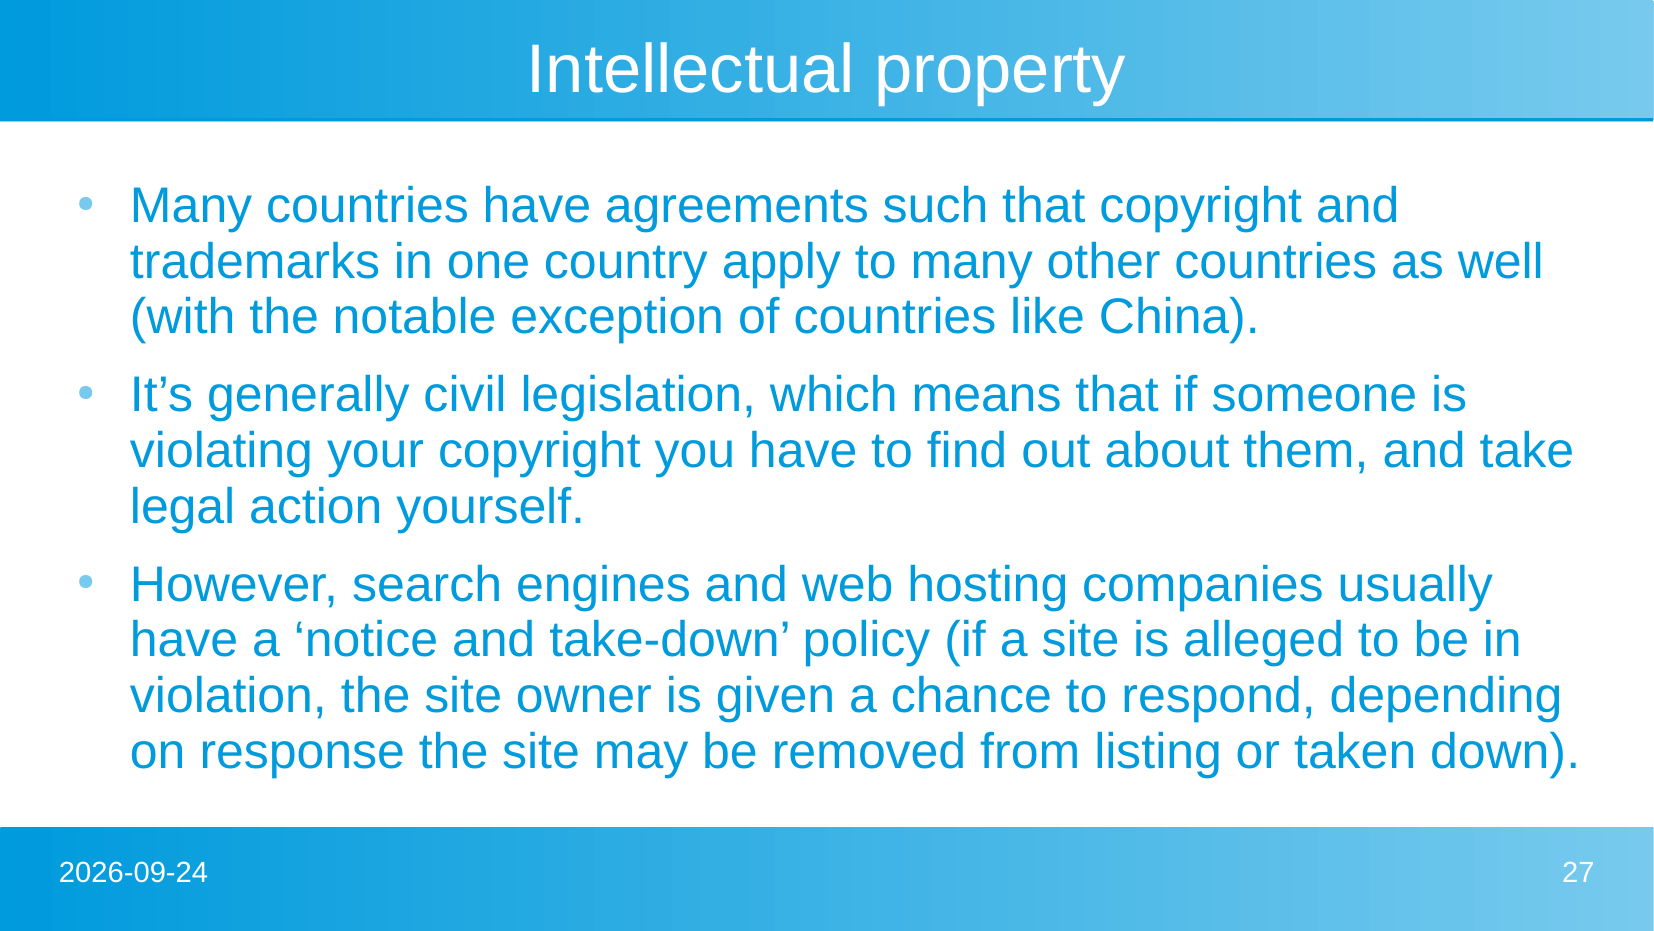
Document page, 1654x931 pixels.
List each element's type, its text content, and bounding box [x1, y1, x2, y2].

title Intellectual property [59, 29, 1595, 108]
list Many countries have agreements such that copyright and trademarks in one country apply to many other countries as well (with the notable exception of countries like China). It’s generally civil legislation, which means that if someone is violating your copyright you have to find out about them, and take legal action yourself. However, search engines and web hosting companies usually have a ‘notice and take-down’ policy (if a site is alleged to be in violation, the site owner is given a chance to respond, depending on response the site may be removed from listing or taken down). [59, 177, 1595, 768]
